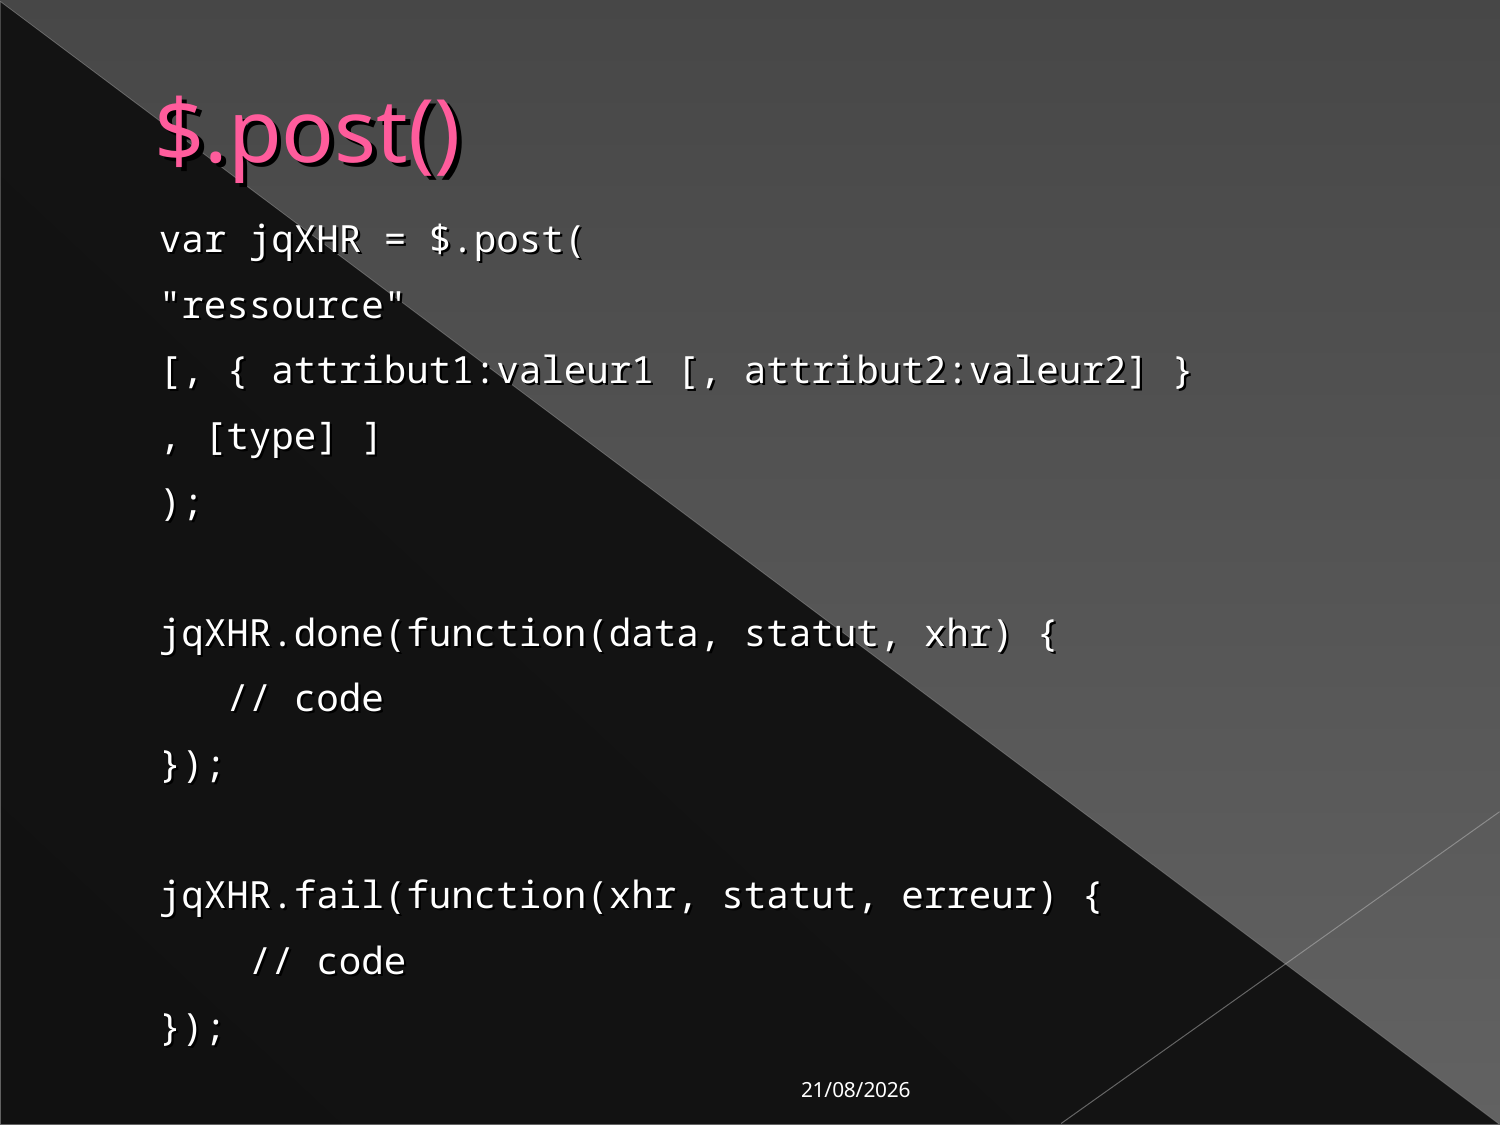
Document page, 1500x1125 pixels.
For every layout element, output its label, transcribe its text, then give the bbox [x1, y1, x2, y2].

title $.post() [75, 43, 1426, 213]
list var jqXHR = $.post( "ressource" [, { attribut1:valeur1 [, attribut2:valeur2] } , [type] ] ); jqXHR.done(function(data, statut, xhr) { // code }); jqXHR.fail(function(xhr, statut, erreur) { // code }); [75, 212, 1418, 1052]
